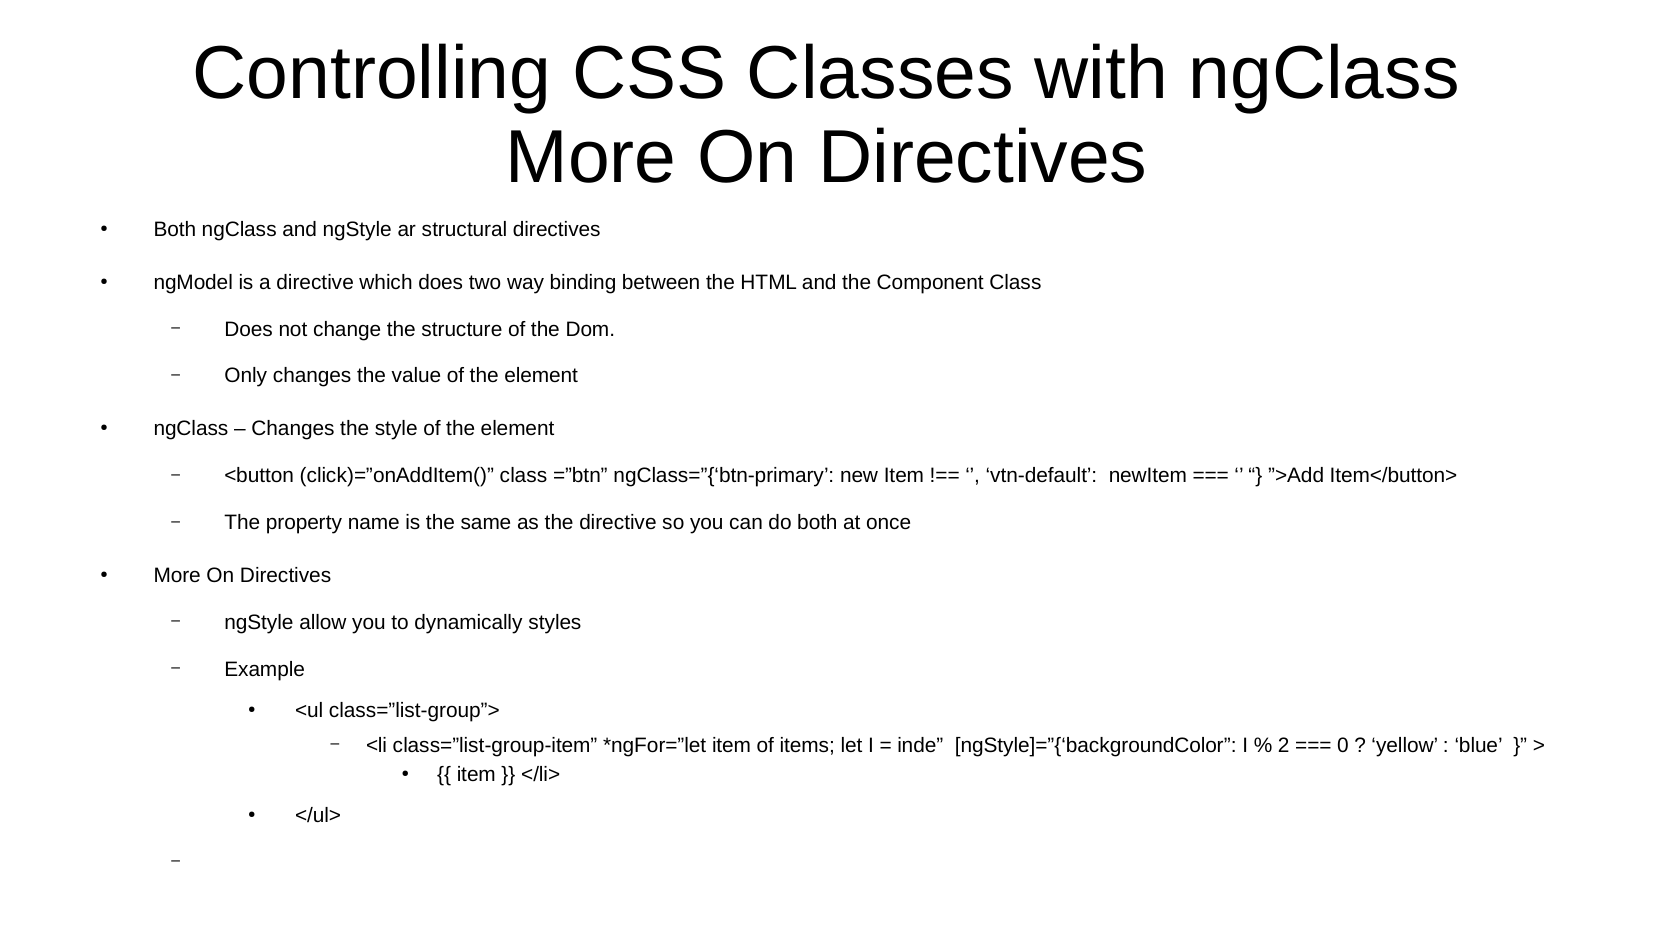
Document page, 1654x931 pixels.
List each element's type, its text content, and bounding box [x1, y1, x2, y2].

title Controlling CSS Classes with ngClass More On Directives [82, 30, 1571, 199]
list Both ngClass and ngStyle ar structural directives ngModel is a directive which does two way binding between the HTML and the Component Class Does not change the structure of the Dom. Only changes the value of the element ngClass – Changes the style of the element <button (click)=”onAddItem()” class =”btn” ngClass=”{‘btn-primary’: new Item !== ‘’, ‘vtn-default’: newItem === ‘’ “} ”>Add Item</button> The property name is the same as the directive so you can do both at once More On Directives ngStyle allow you to dynamically styles Example <ul class=”list-group”> <li class=”list-group-item” *ngFor=”let item of items; let I = inde” [ngStyle]=”{‘backgroundColor”: I % 2 === 0 ? ‘yellow’ : ‘blue’ }” > {{ item }} </li> </ul> [82, 217, 1636, 916]
